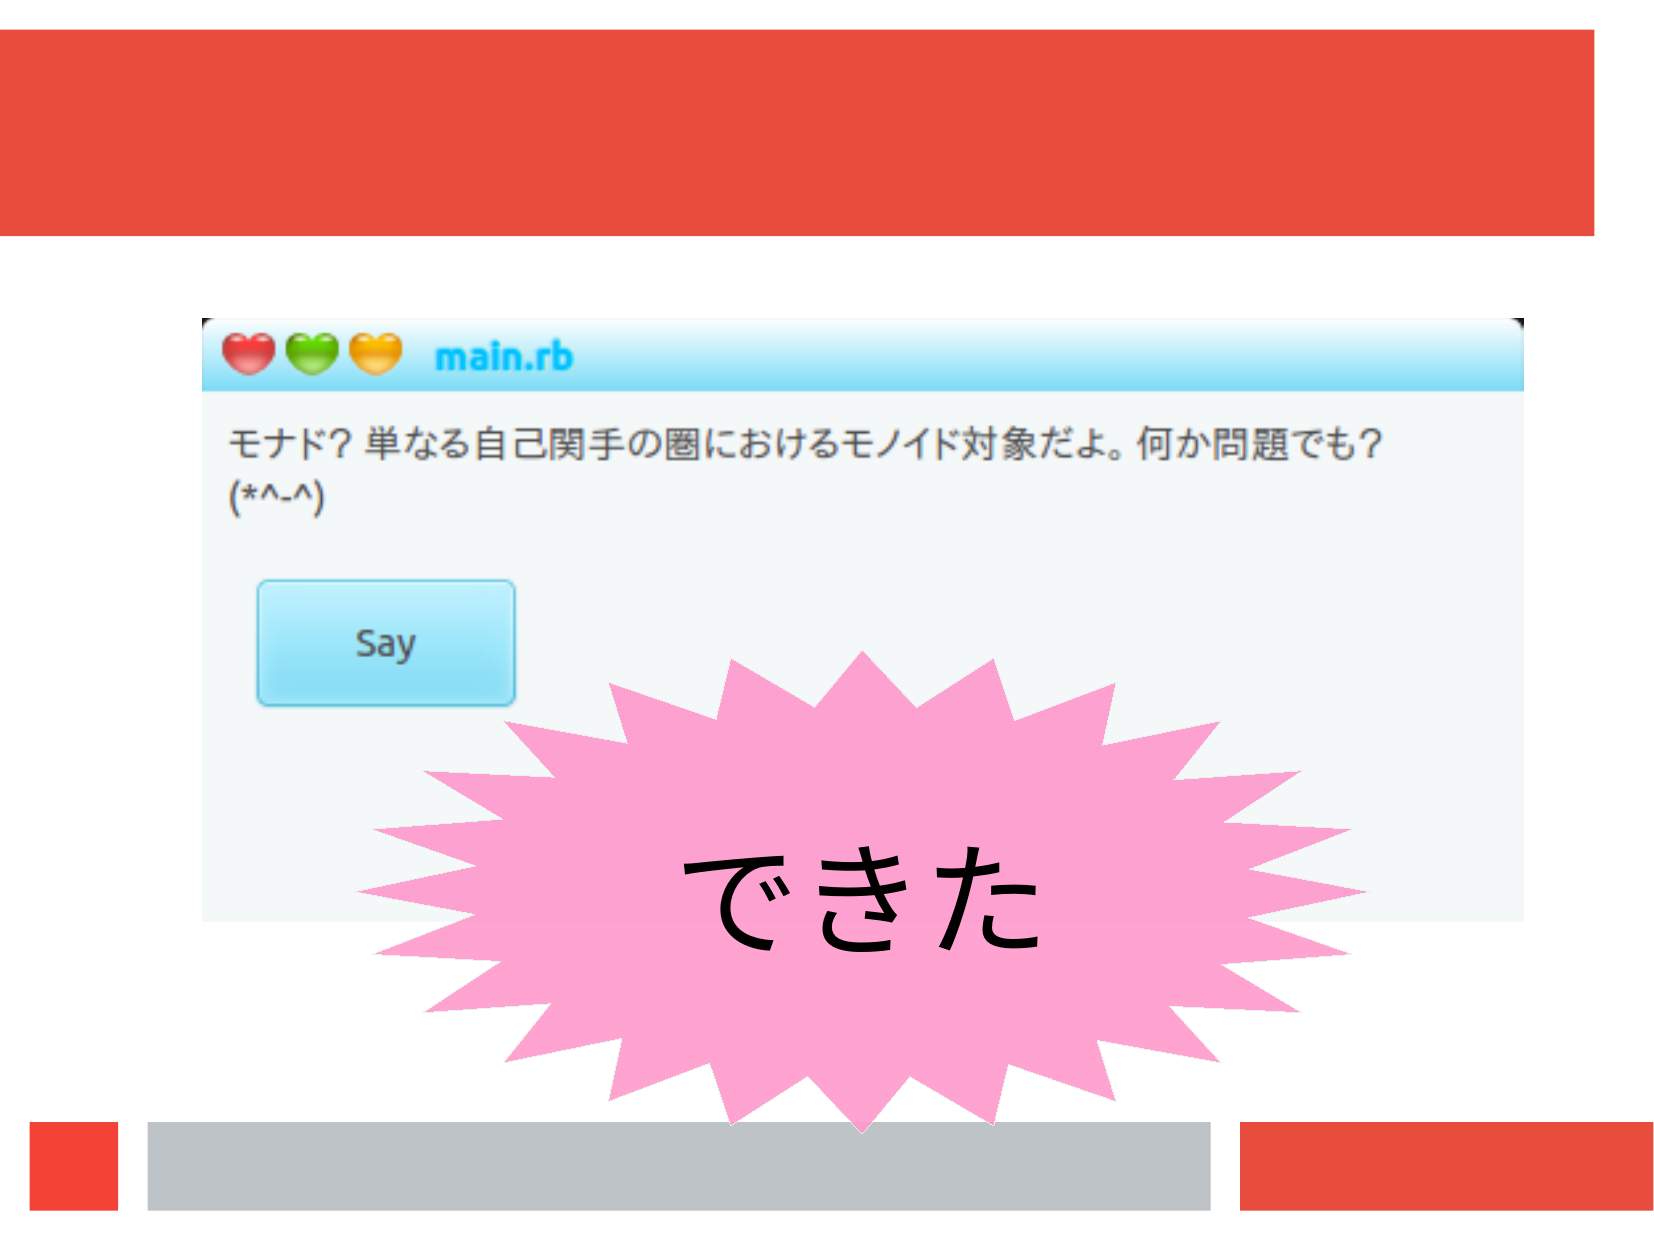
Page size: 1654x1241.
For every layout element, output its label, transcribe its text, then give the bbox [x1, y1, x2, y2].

text_box できた [354, 649, 1371, 1134]
picture [202, 318, 1524, 922]
